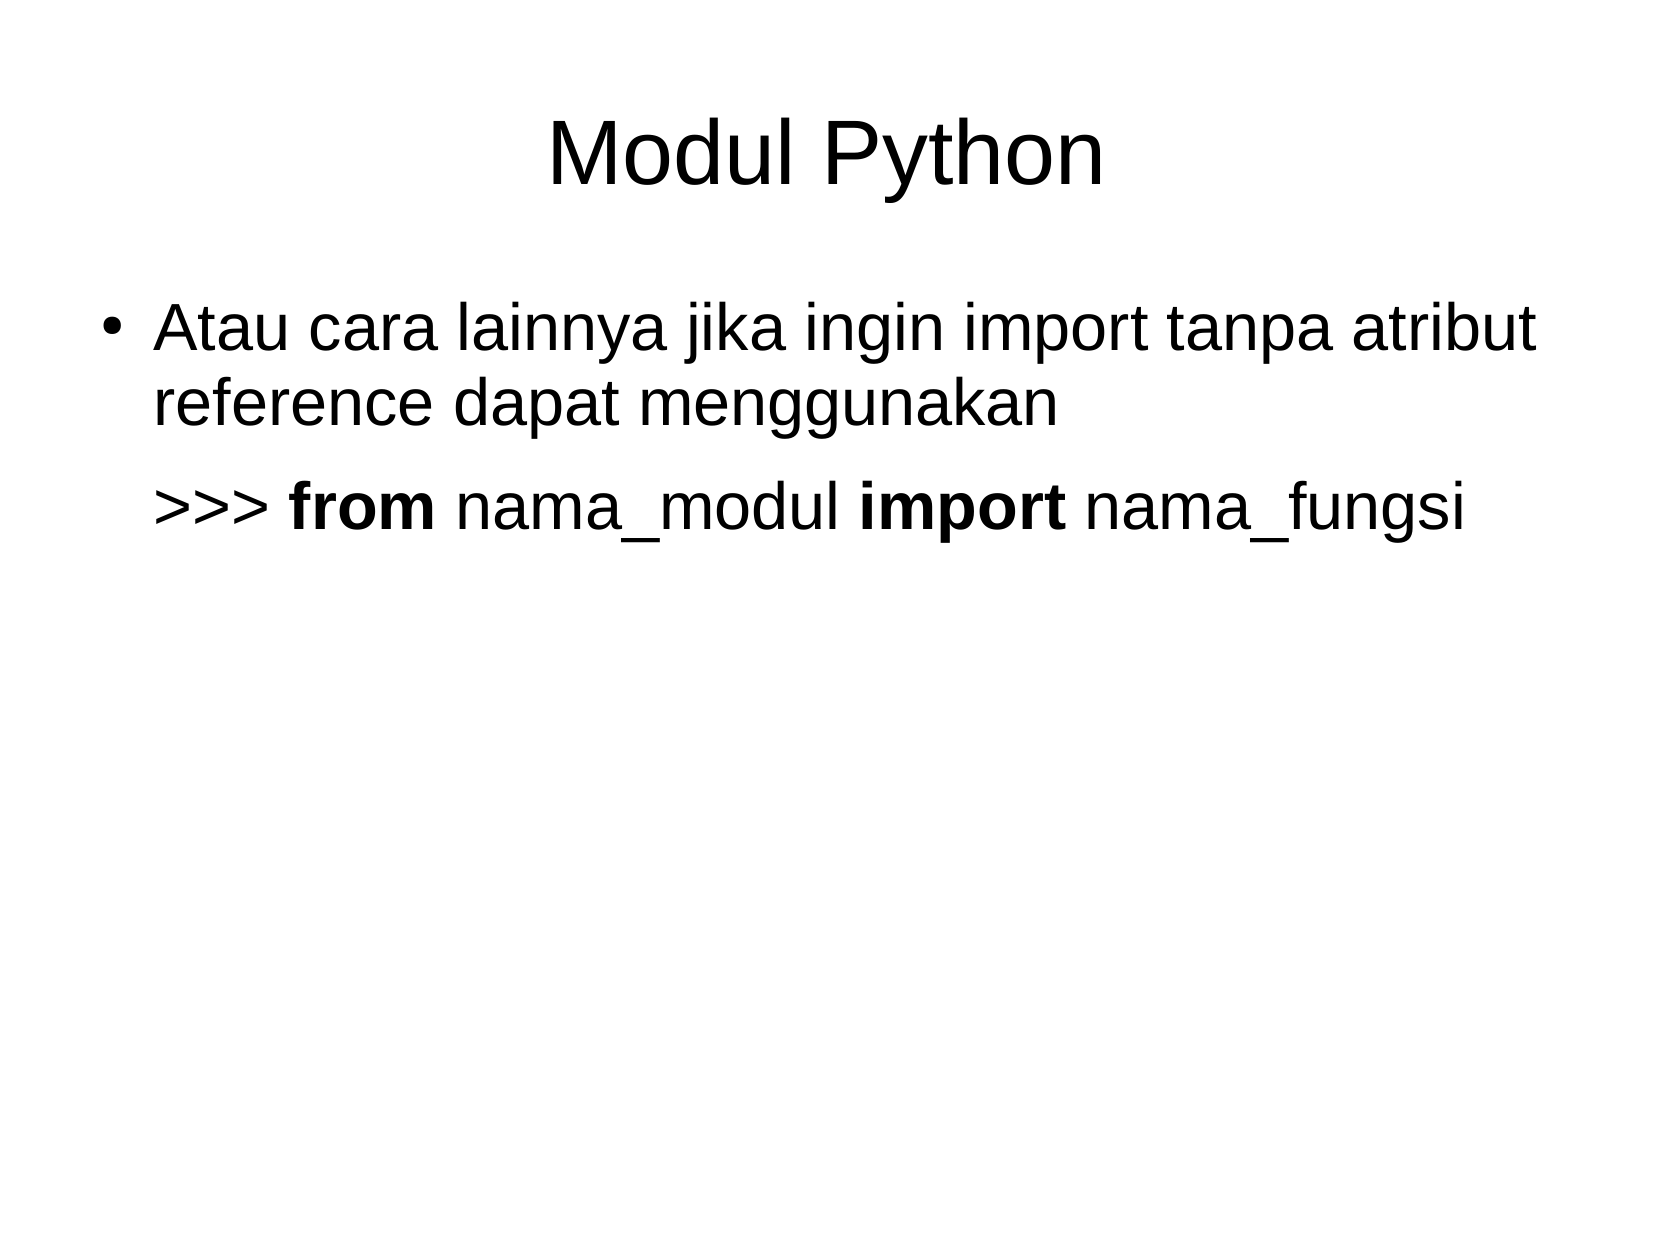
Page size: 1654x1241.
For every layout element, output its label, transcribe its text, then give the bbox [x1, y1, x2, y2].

list Atau cara lainnya jika ingin import tanpa atribut reference dapat menggunakan >>> from nama_modul import nama_fungsi [82, 290, 1571, 1010]
title Modul Python [82, 49, 1571, 257]
